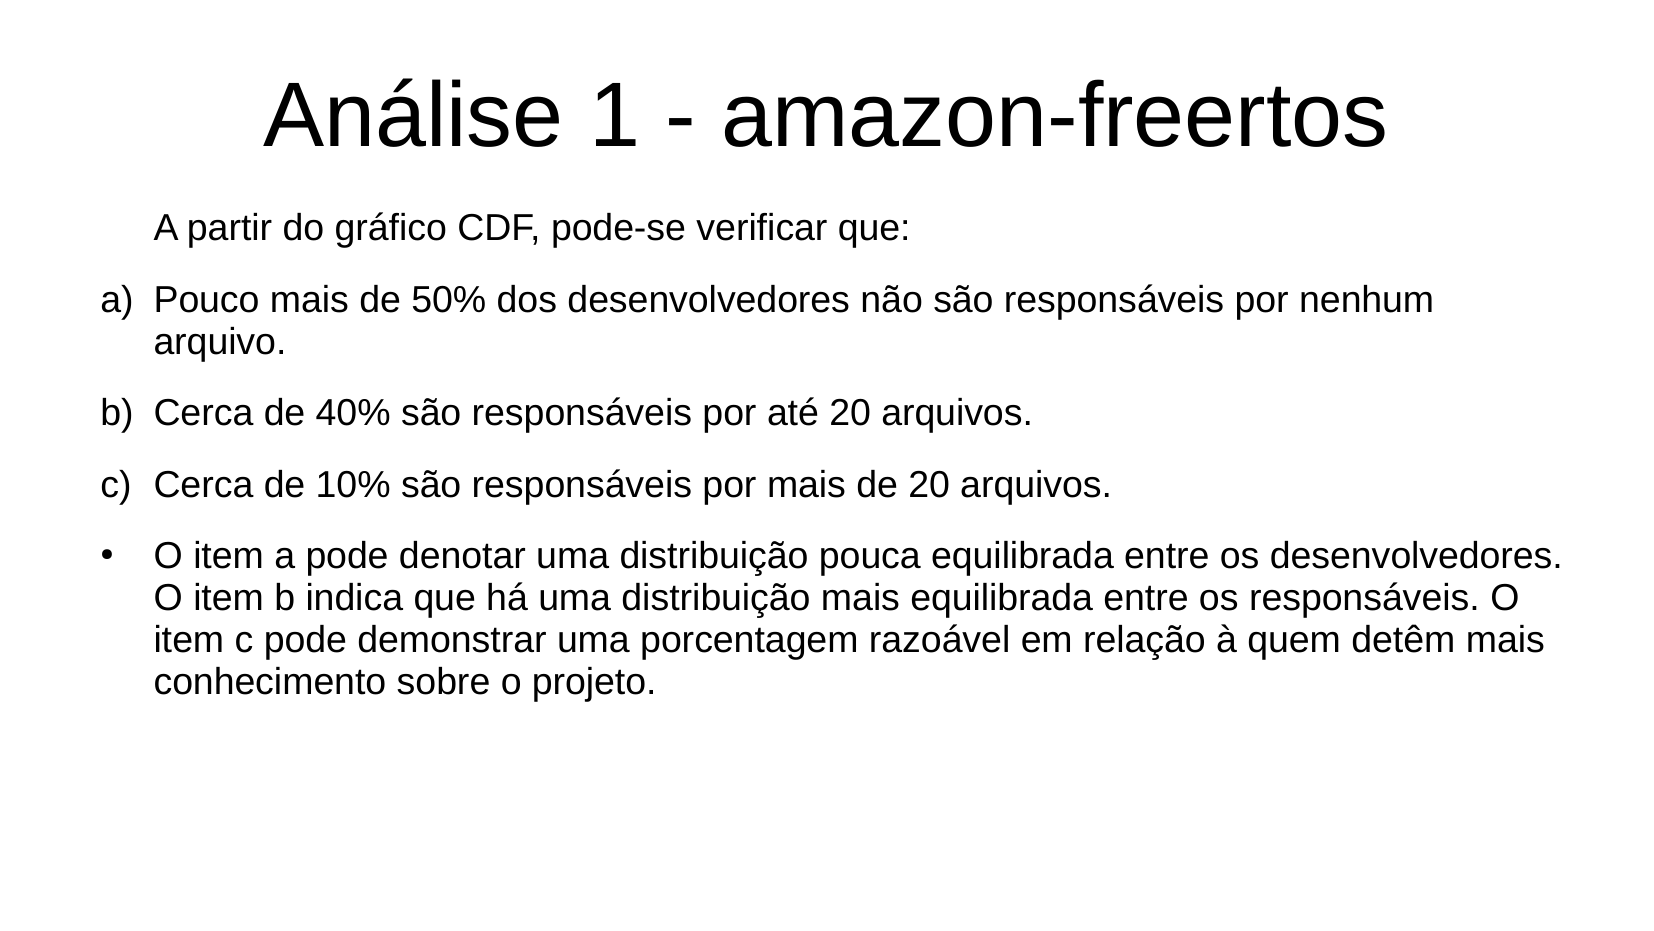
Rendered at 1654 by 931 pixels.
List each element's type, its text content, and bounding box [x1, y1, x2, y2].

title Análise 1 - amazon-freertos [82, 37, 1571, 193]
list A partir do gráfico CDF, pode-se verificar que: Pouco mais de 50% dos desenvolvedores não são responsáveis por nenhum arquivo. Cerca de 40% são responsáveis por até 20 arquivos. Cerca de 10% são responsáveis por mais de 20 arquivos. O item a pode denotar uma distribuição pouca equilibrada entre os desenvolvedores. O item b indica que há uma distribuição mais equilibrada entre os responsáveis. O item c pode demonstrar uma porcentagem razoável em relação à quem detêm mais conhecimento sobre o projeto. [82, 206, 1571, 747]
